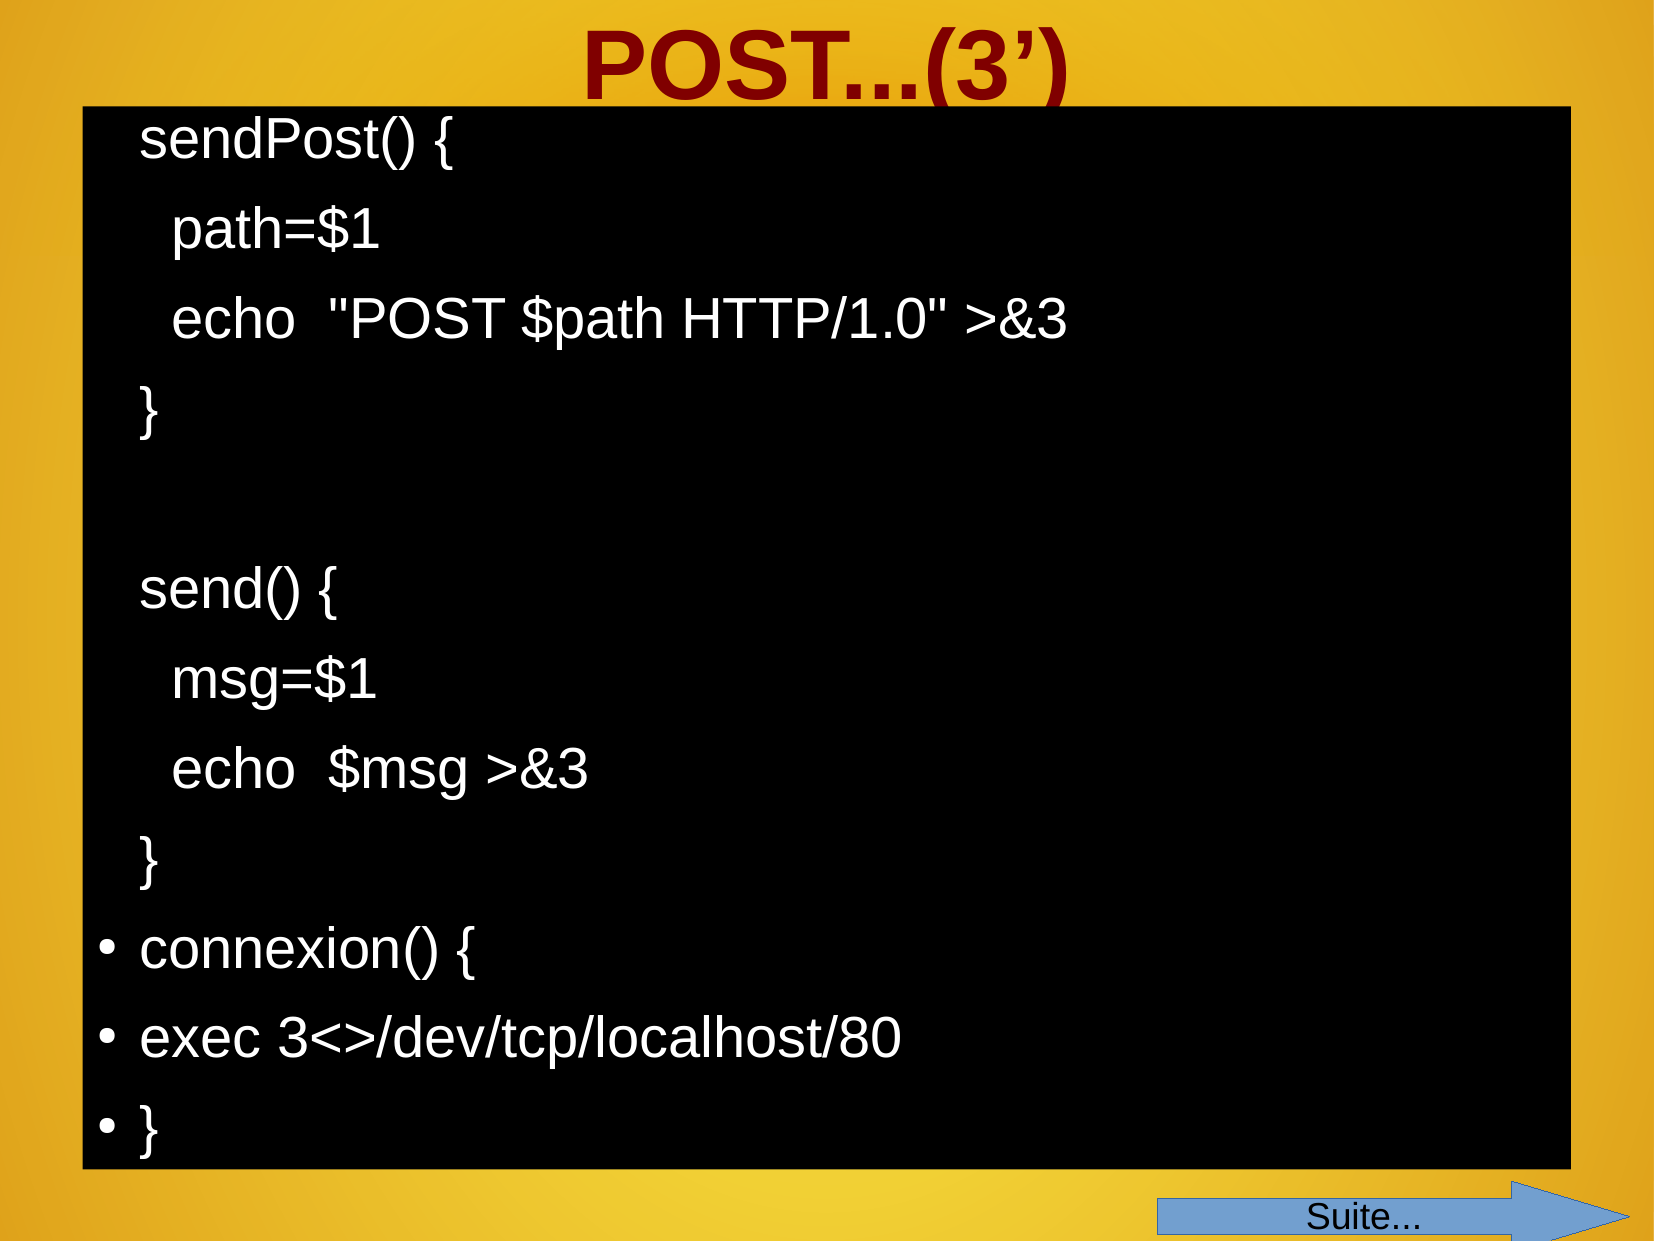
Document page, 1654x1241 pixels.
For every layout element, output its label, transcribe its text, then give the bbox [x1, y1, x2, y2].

title POST...(3’) [82, 9, 1571, 106]
text_box Suite... [1157, 1181, 1630, 1241]
list sendPost() { path=$1 echo "POST $path HTTP/1.0" >&3 } send() { msg=$1 echo $msg >&3 } connexion() { exec 3<>/dev/tcp/localhost/80 } [82, 106, 1571, 1170]
